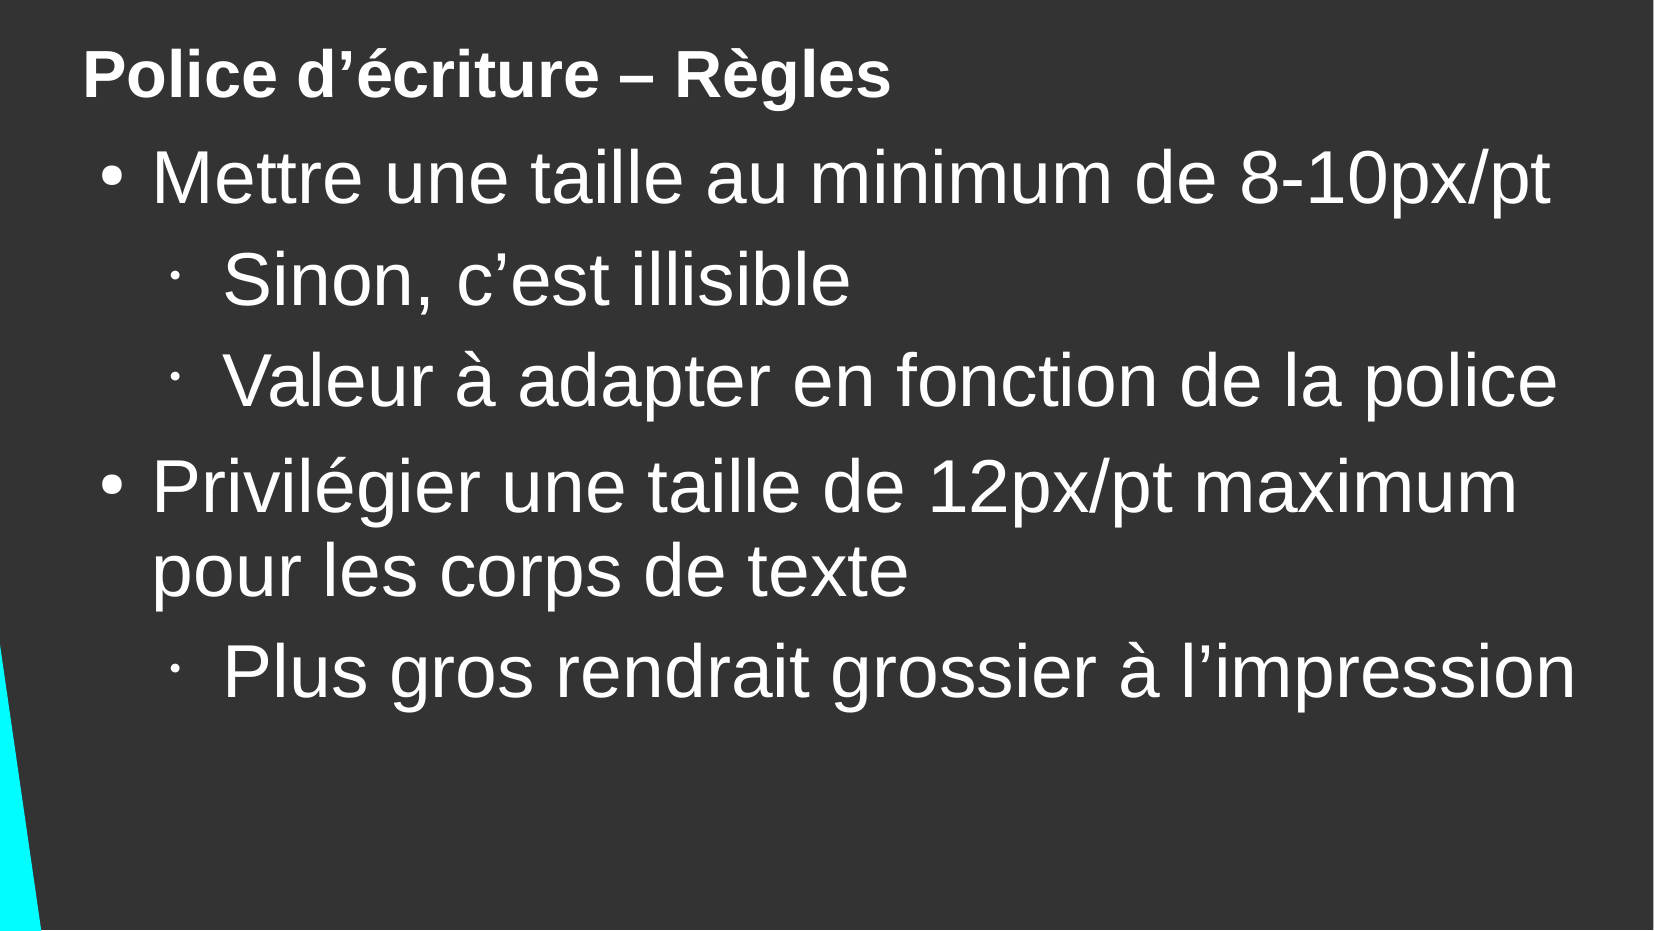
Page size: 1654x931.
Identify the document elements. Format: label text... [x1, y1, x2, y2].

list Mettre une taille au minimum de 8-10px/pt Sinon, c’est illisible Valeur à adapter en fonction de la police Privilégier une taille de 12px/pt maximum pour les corps de texte Plus gros rendrait grossier à l’impression [80, 135, 1654, 839]
title Police d’écriture – Règles [82, 37, 1571, 122]
text_box [0, 644, 42, 931]
